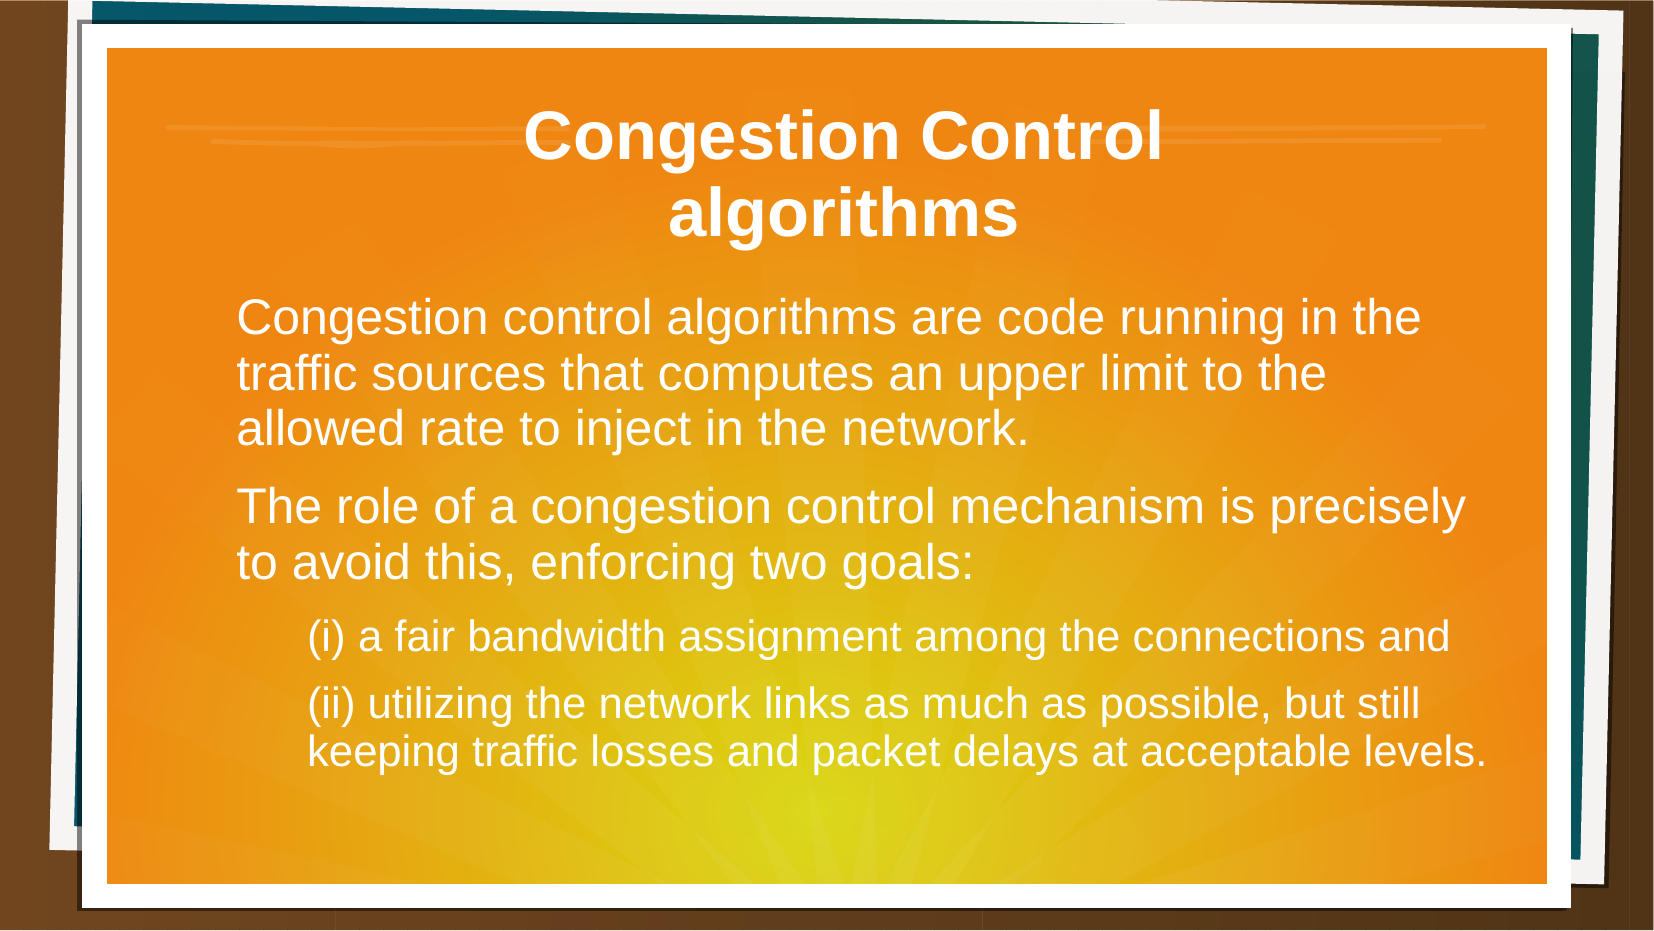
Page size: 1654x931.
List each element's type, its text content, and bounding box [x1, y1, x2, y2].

list Congestion control algorithms are code running in the traffic sources that computes an upper limit to the allowed rate to inject in the network. The role of a congestion control mechanism is precisely to avoid this, enforcing two goals: (i) a fair bandwidth assignment among the connections and (ii) utilizing the network links as much as possible, but still keeping traffic losses and packet delays at acceptable levels. [165, 289, 1495, 880]
title Congestion Control algorithms [507, 58, 1182, 289]
